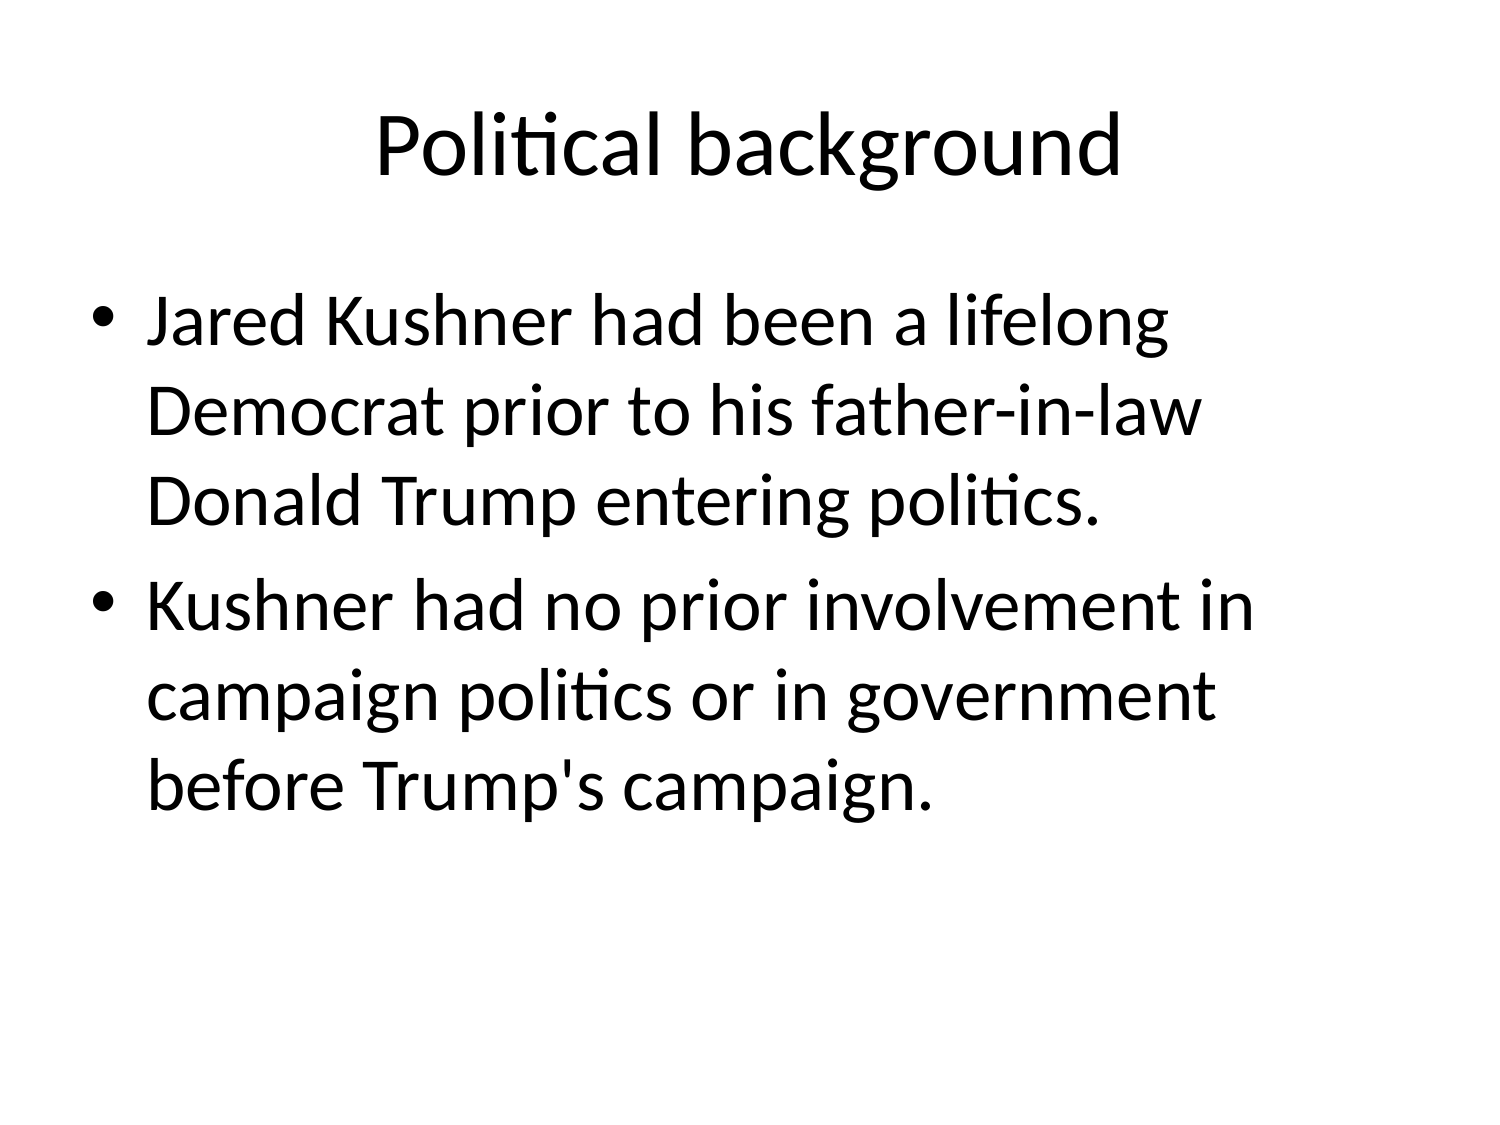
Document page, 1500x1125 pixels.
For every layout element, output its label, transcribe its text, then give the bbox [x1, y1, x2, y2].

title Political background [75, 45, 1425, 233]
list Jared Kushner had been a lifelong Democrat prior to his father-in-law Donald Trump entering politics. Kushner had no prior involvement in campaign politics or in government before Trump's campaign. [75, 262, 1425, 1005]
